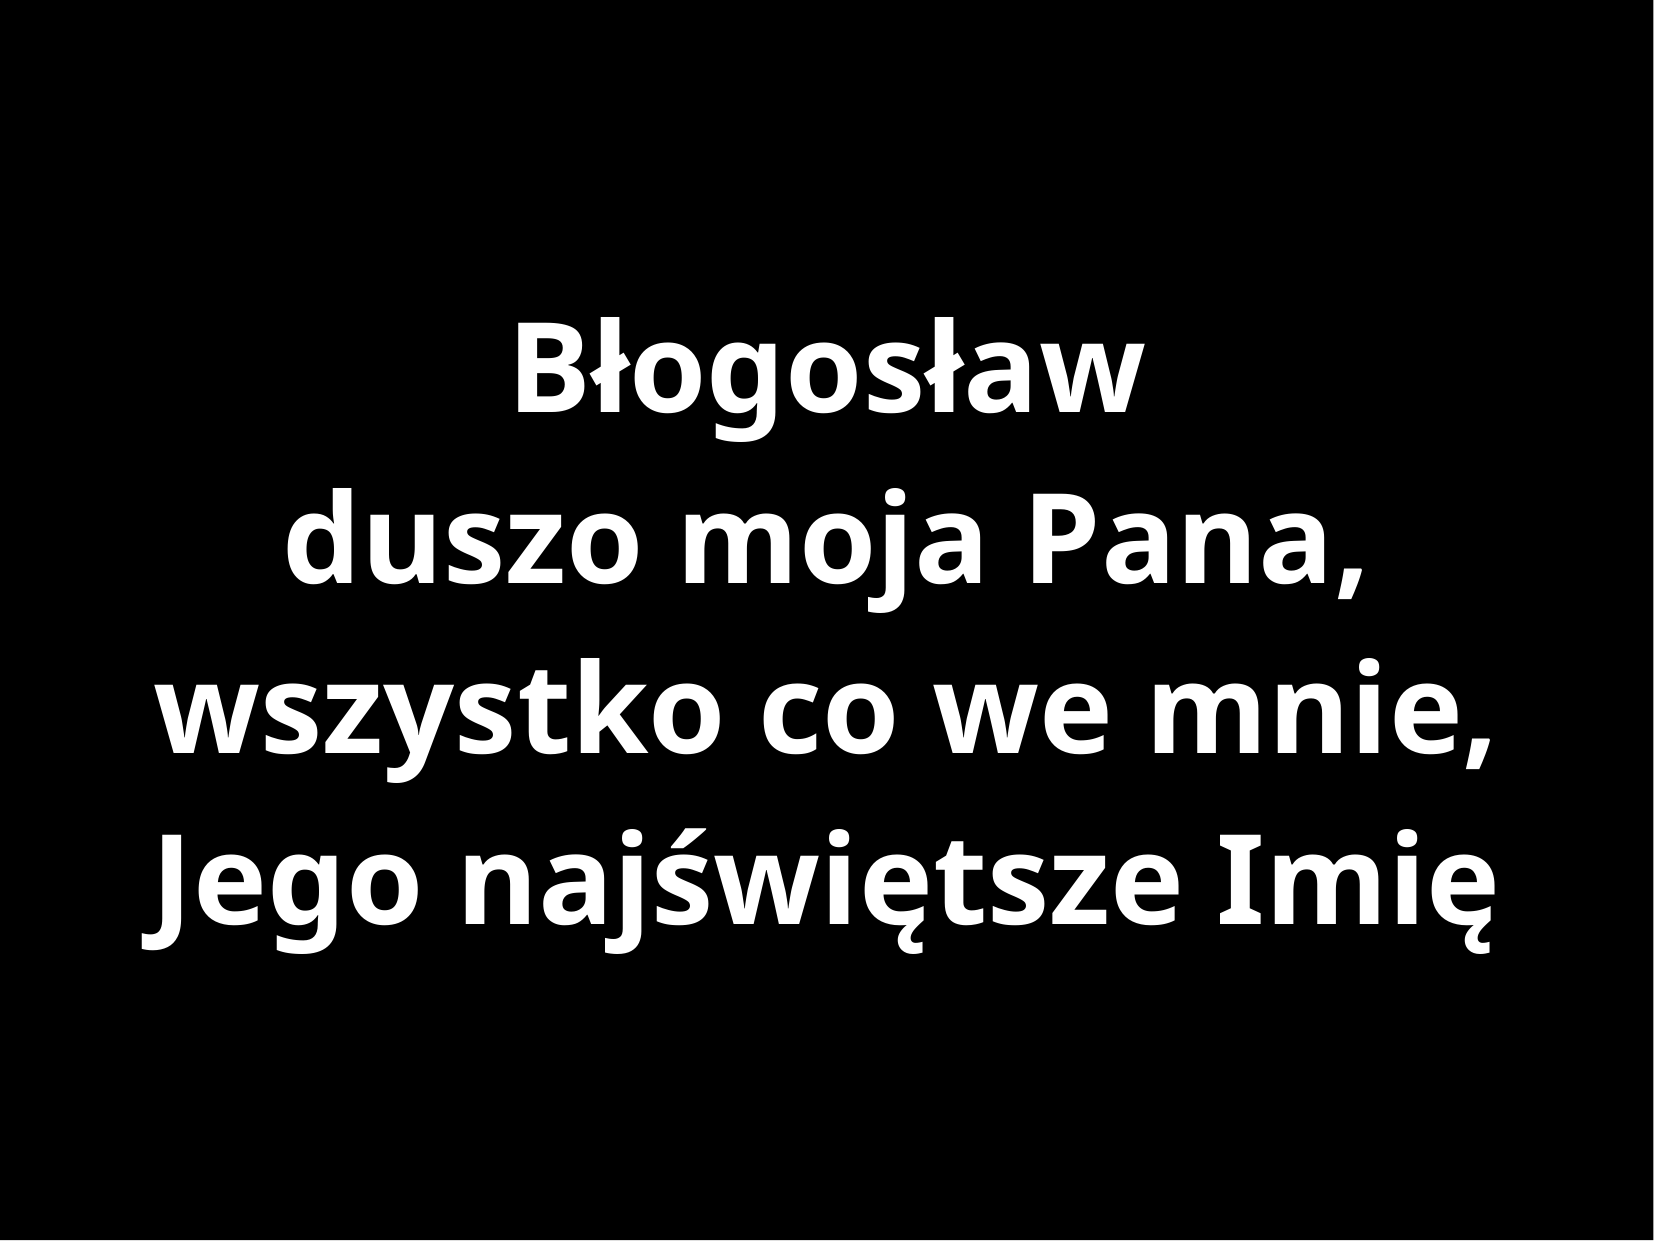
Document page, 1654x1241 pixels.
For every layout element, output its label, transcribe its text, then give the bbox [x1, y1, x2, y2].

title Błogosław duszo moja Pana, wszystko co we mnie, Jego najświętsze Imię [0, 0, 1654, 1241]
